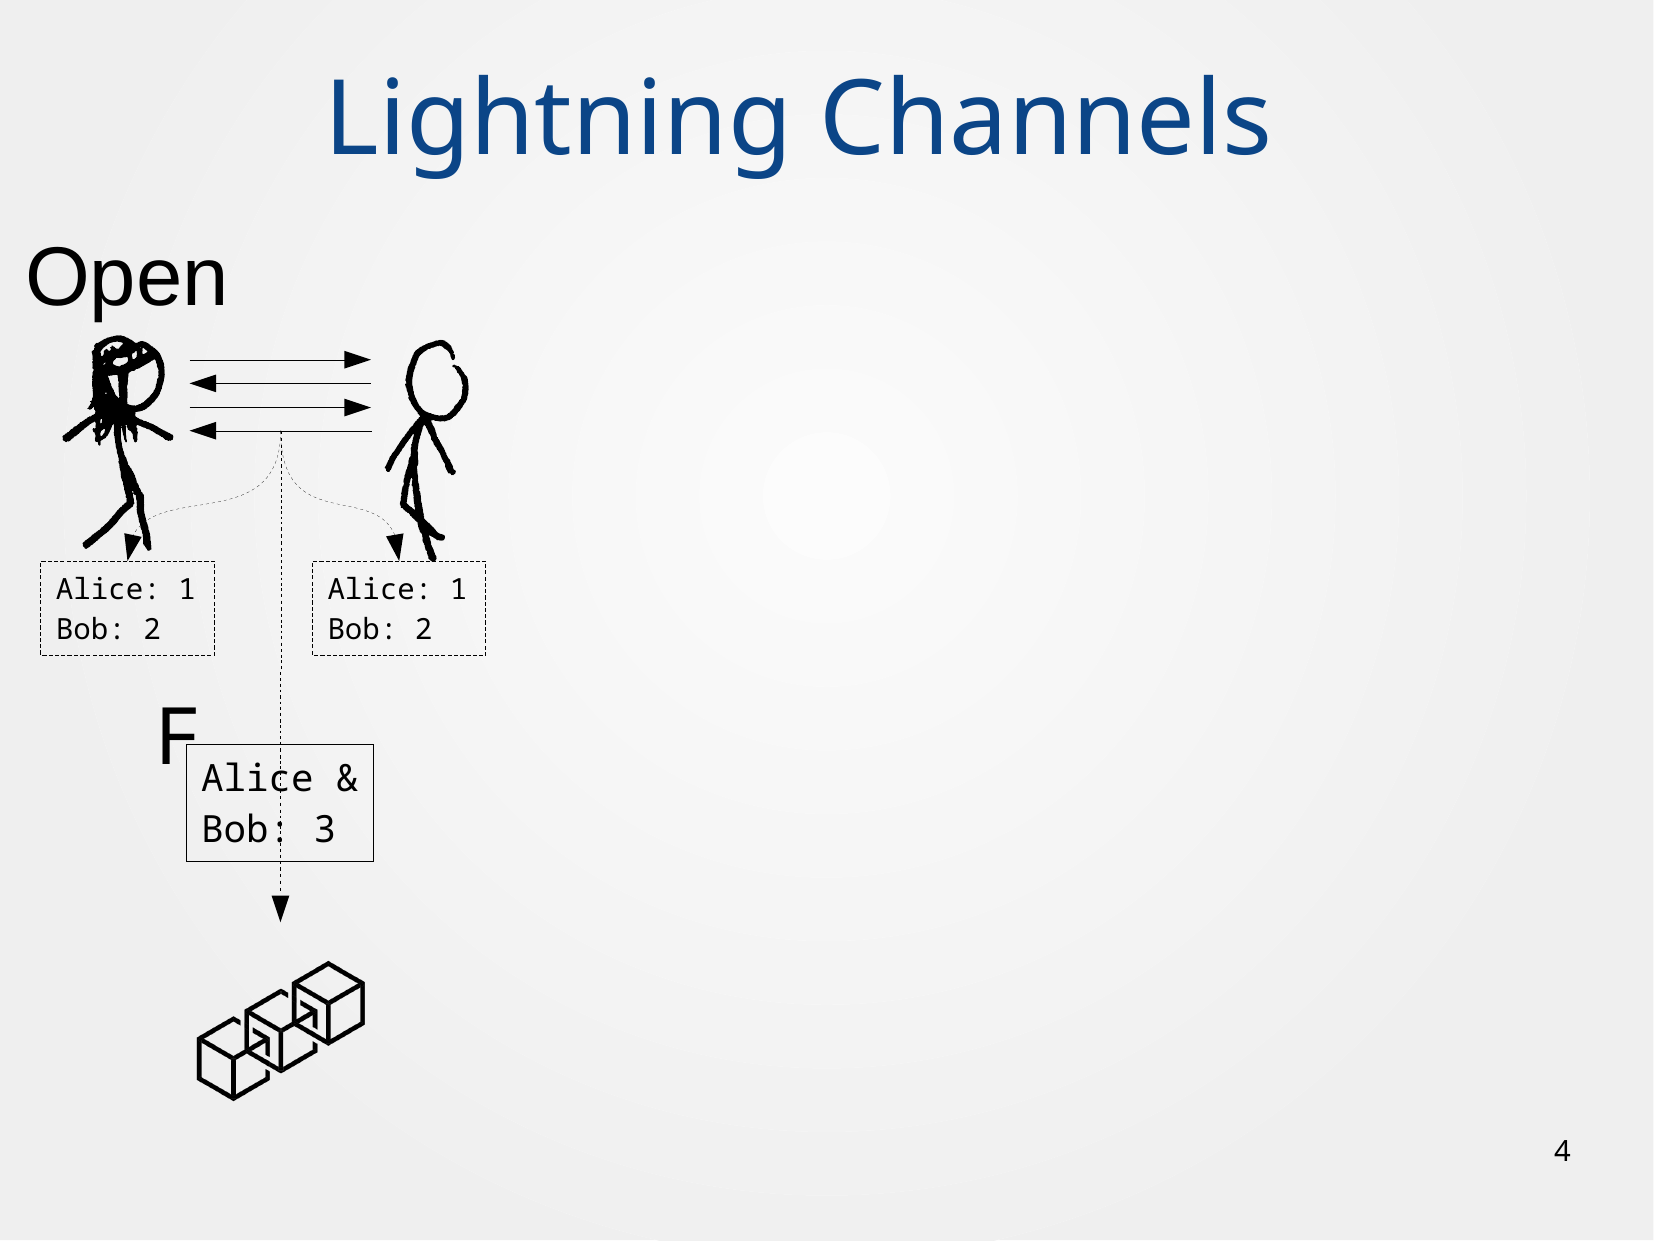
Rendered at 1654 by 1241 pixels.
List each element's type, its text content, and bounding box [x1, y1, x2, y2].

text_box Open [10, 222, 246, 335]
picture [61, 335, 175, 551]
text_box F [140, 672, 189, 780]
picture [130, 922, 431, 1140]
title Lightning Channels [324, 0, 1329, 236]
picture [382, 337, 471, 561]
text_box Alice: 1 Bob: 2 [40, 561, 215, 645]
text_box Alice: 1 Bob: 2 [312, 561, 486, 645]
text_box Alice & Bob: 3 [186, 744, 374, 847]
